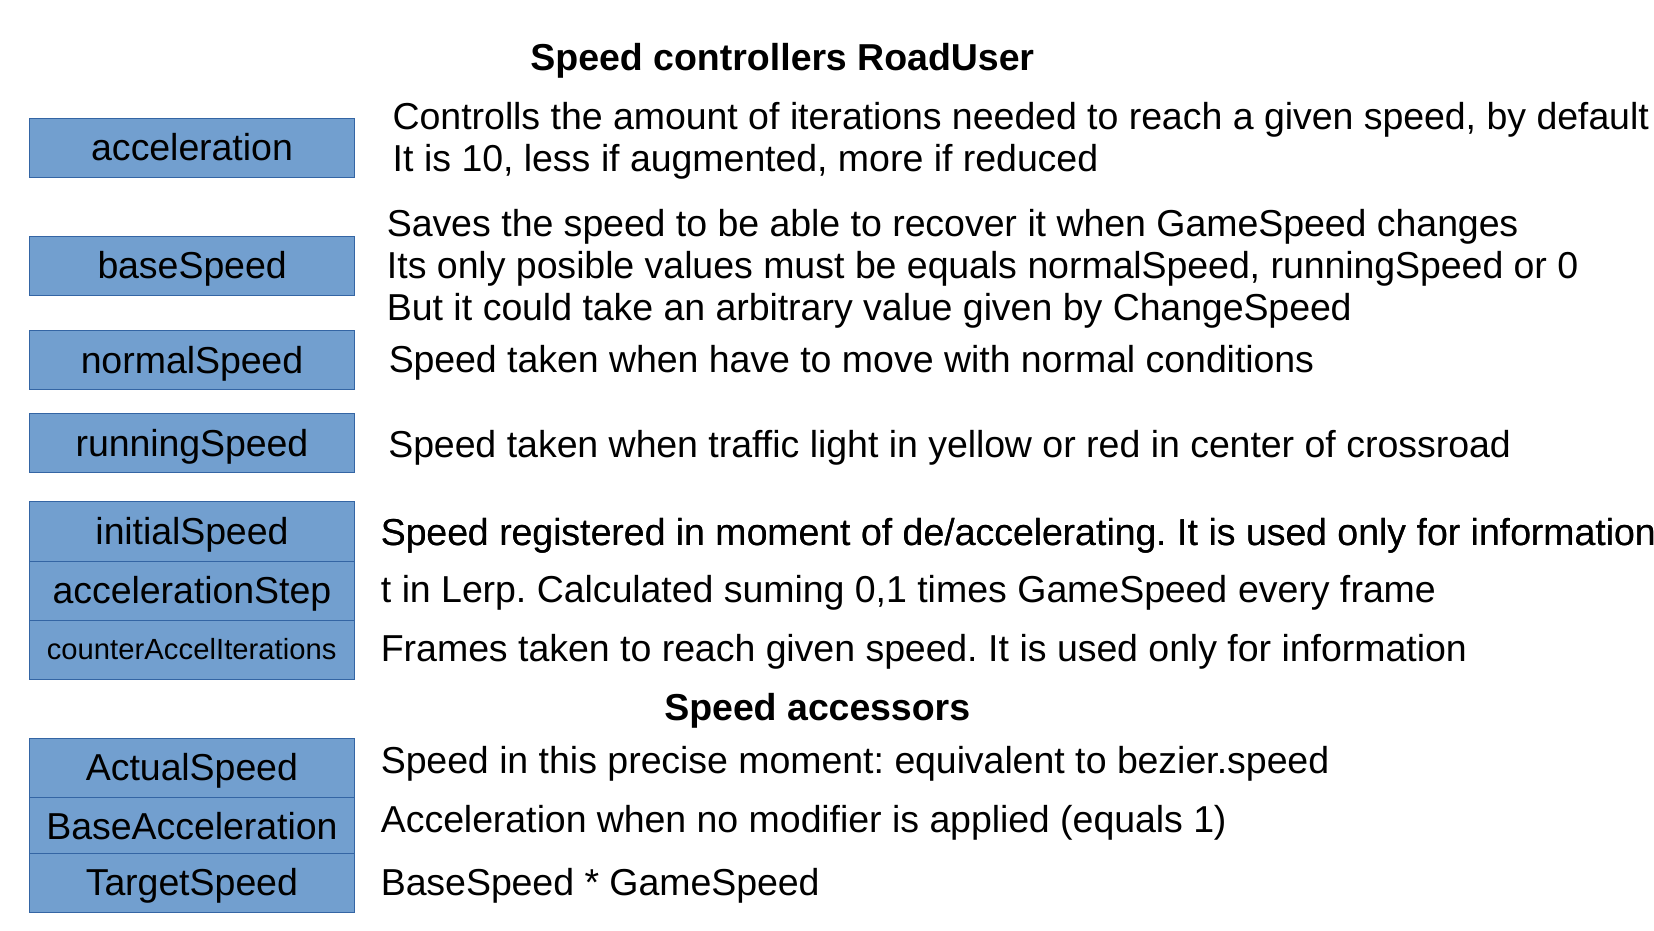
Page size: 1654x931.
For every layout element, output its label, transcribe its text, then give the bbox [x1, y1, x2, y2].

text_box Speed controllers RoadUser [147, 29, 1418, 87]
text_box Controlls the amount of iterations needed to reach a given speed, by default It is 10, less if augmented, more if reduced [377, 88, 1654, 188]
text_box Acceleration when no modifier is applied (equals 1) [366, 791, 1242, 849]
text_box BaseSpeed * GameSpeed [366, 854, 835, 911]
text_box accelerationStep [29, 561, 355, 620]
text_box Speed taken when have to move with normal conditions [374, 330, 1330, 388]
text_box Saves the speed to be able to recover it when GameSpeed changes Its only posible values must be equals normalSpeed, runningSpeed or 0 But it could take an arbitrary value given by ChangeSpeed [372, 194, 1594, 336]
text_box baseSpeed [29, 236, 355, 296]
text_box TargetSpeed [29, 853, 355, 913]
text_box t in Lerp. Calculated suming 0,1 times GameSpeed every frame [366, 562, 1451, 618]
text_box BaseAcceleration [29, 798, 355, 853]
text_box acceleration [29, 118, 355, 178]
text_box initialSpeed [29, 501, 355, 561]
text_box Speed registered in moment of de/accelerating. It is used only for information [366, 504, 1654, 562]
text_box counterAccelIterations [29, 620, 355, 680]
text_box normalSpeed [29, 330, 355, 390]
text_box Speed taken when traffic light in yellow or red in center of crossroad [373, 415, 1526, 473]
text_box Speed in this precise moment: equivalent to bezier.speed [366, 732, 1345, 790]
text_box Frames taken to reach given speed. It is used only for information [366, 620, 1483, 677]
text_box ActualSpeed [29, 738, 355, 798]
text_box runningSpeed [29, 413, 355, 473]
text_box Speed accessors [649, 679, 985, 732]
